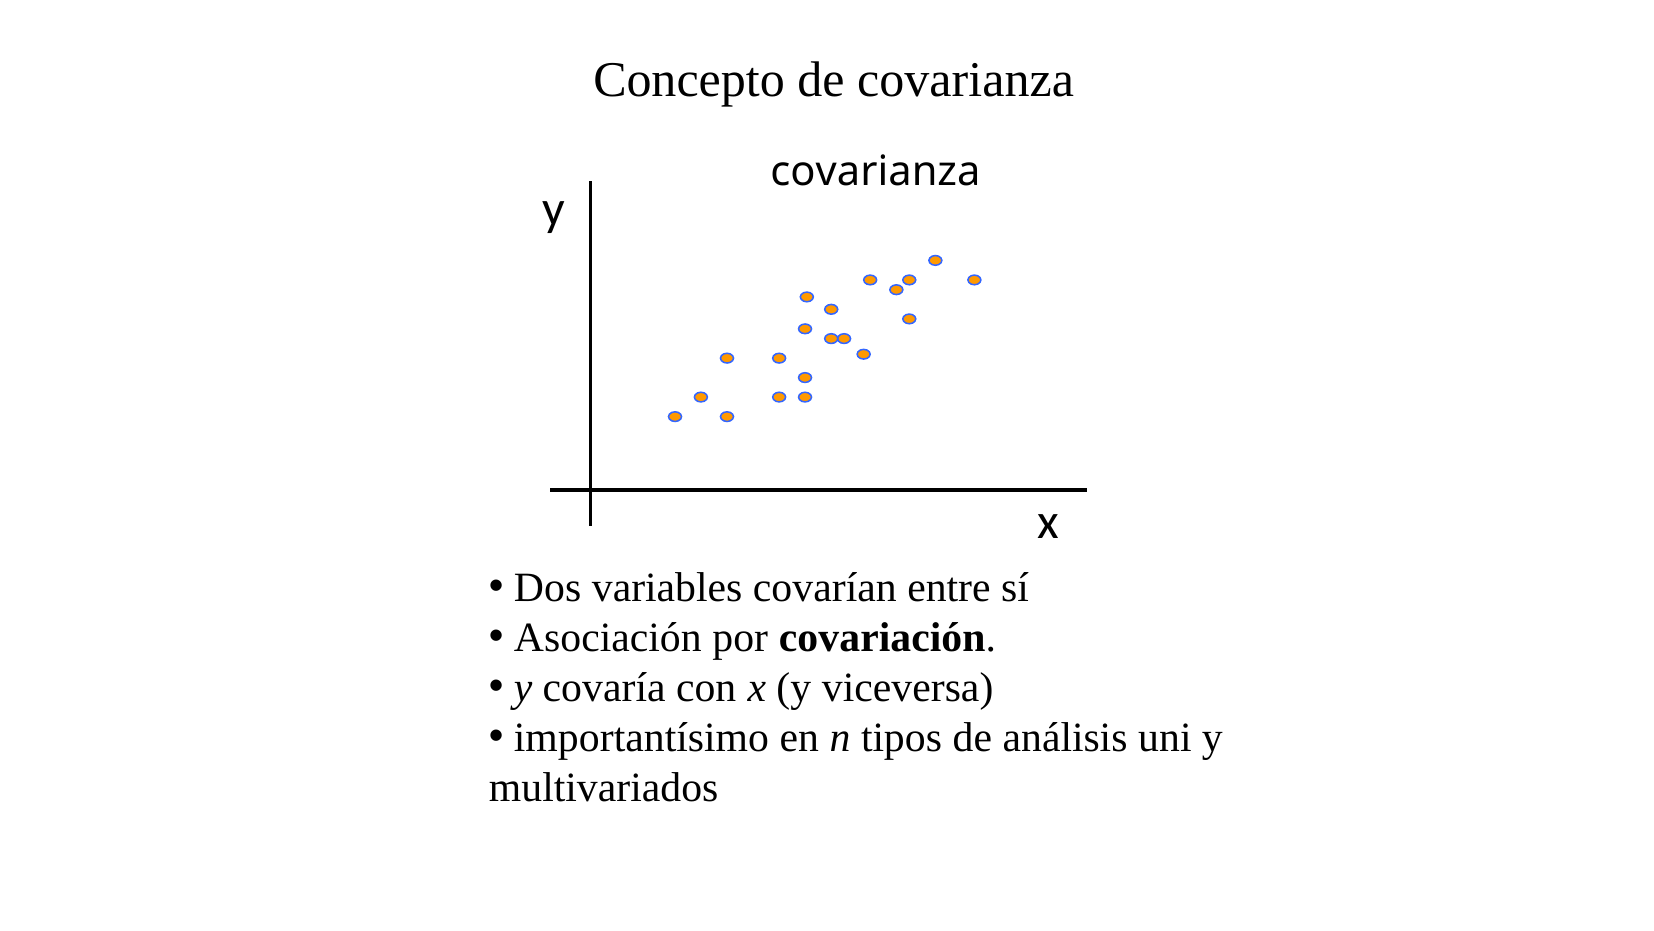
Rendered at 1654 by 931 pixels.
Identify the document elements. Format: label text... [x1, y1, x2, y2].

text_box [798, 372, 812, 383]
text_box [863, 275, 877, 285]
text_box [824, 304, 838, 315]
text_box Dos variables covarían entre sí Asociación por covariación. y covaría con x (y viceversa) importantísimo en n tipos de análisis uni y multivariados [474, 552, 1387, 818]
text_box covarianza [755, 135, 996, 202]
text_box [800, 292, 814, 302]
text_box [798, 323, 812, 334]
text_box Concepto de covarianza [578, 38, 1090, 115]
text_box [824, 333, 851, 344]
text_box [772, 353, 786, 364]
text_box [720, 411, 734, 422]
text_box [798, 392, 812, 402]
text_box x [1023, 480, 1075, 552]
text_box [772, 392, 786, 402]
text_box [967, 275, 981, 285]
text_box [902, 314, 916, 324]
text_box [928, 255, 942, 266]
text_box [902, 275, 916, 285]
text_box [720, 353, 734, 364]
text_box [889, 284, 903, 295]
text_box y [528, 167, 581, 244]
text_box [668, 411, 682, 422]
text_box [694, 392, 708, 402]
text_box [857, 349, 871, 360]
